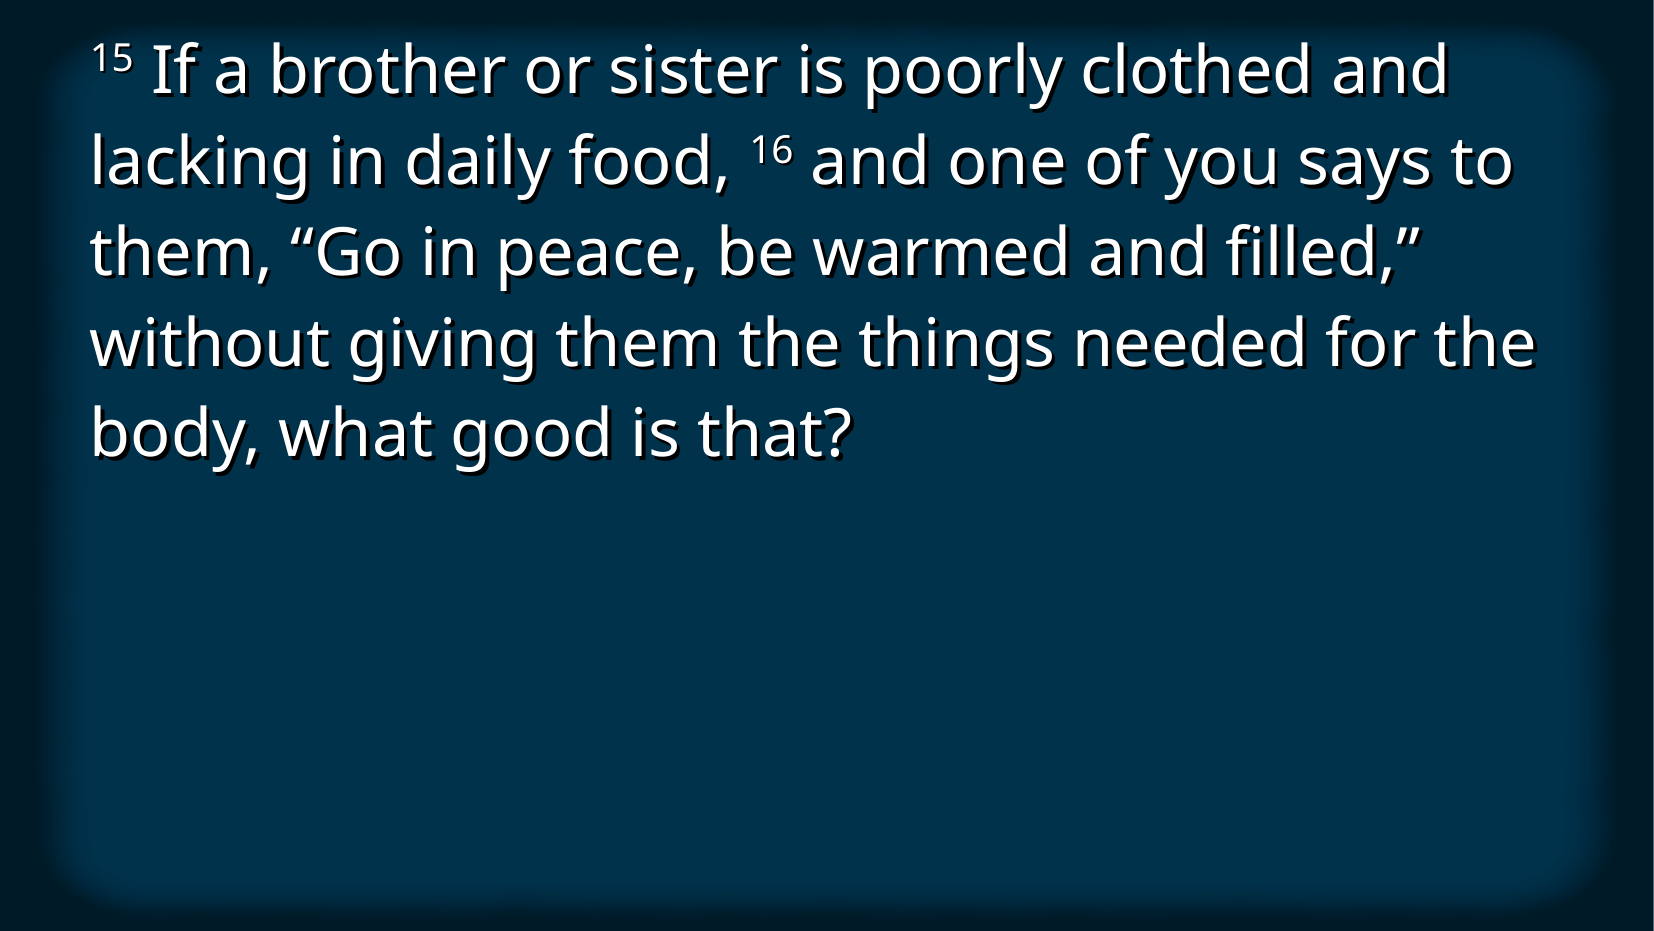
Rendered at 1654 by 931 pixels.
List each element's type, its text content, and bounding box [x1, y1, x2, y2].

picture [0, 0, 1654, 931]
text_box 15 If a brother or sister is poorly clothed and lacking in daily food, 16 and one of you says to them, “Go in peace, be warmed and filled,” without giving them the things needed for the body, what good is that? [75, 15, 1576, 474]
